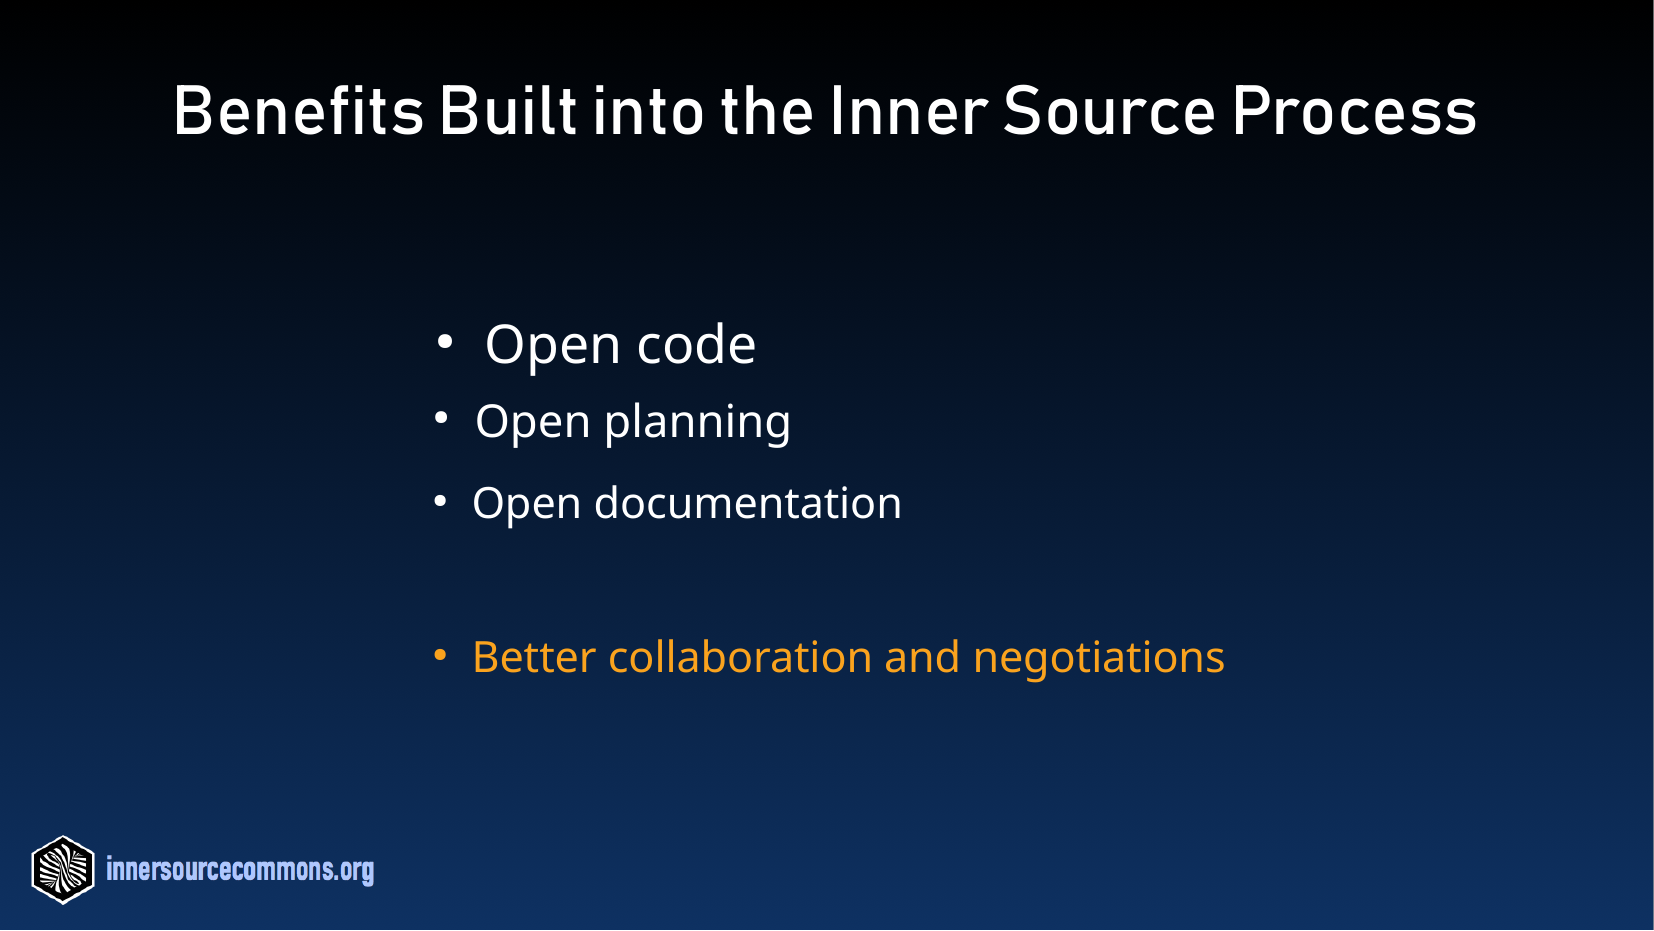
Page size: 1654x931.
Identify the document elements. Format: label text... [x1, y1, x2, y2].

title Benefits Built into the Inner Source Process [82, 37, 1571, 193]
text_box Open documentation [419, 472, 912, 546]
text_box Open planning [419, 388, 794, 462]
text_box Open code [419, 306, 1360, 380]
text_box Better collaboration and negotiations [419, 626, 1228, 700]
picture [0, 0, 1654, 930]
